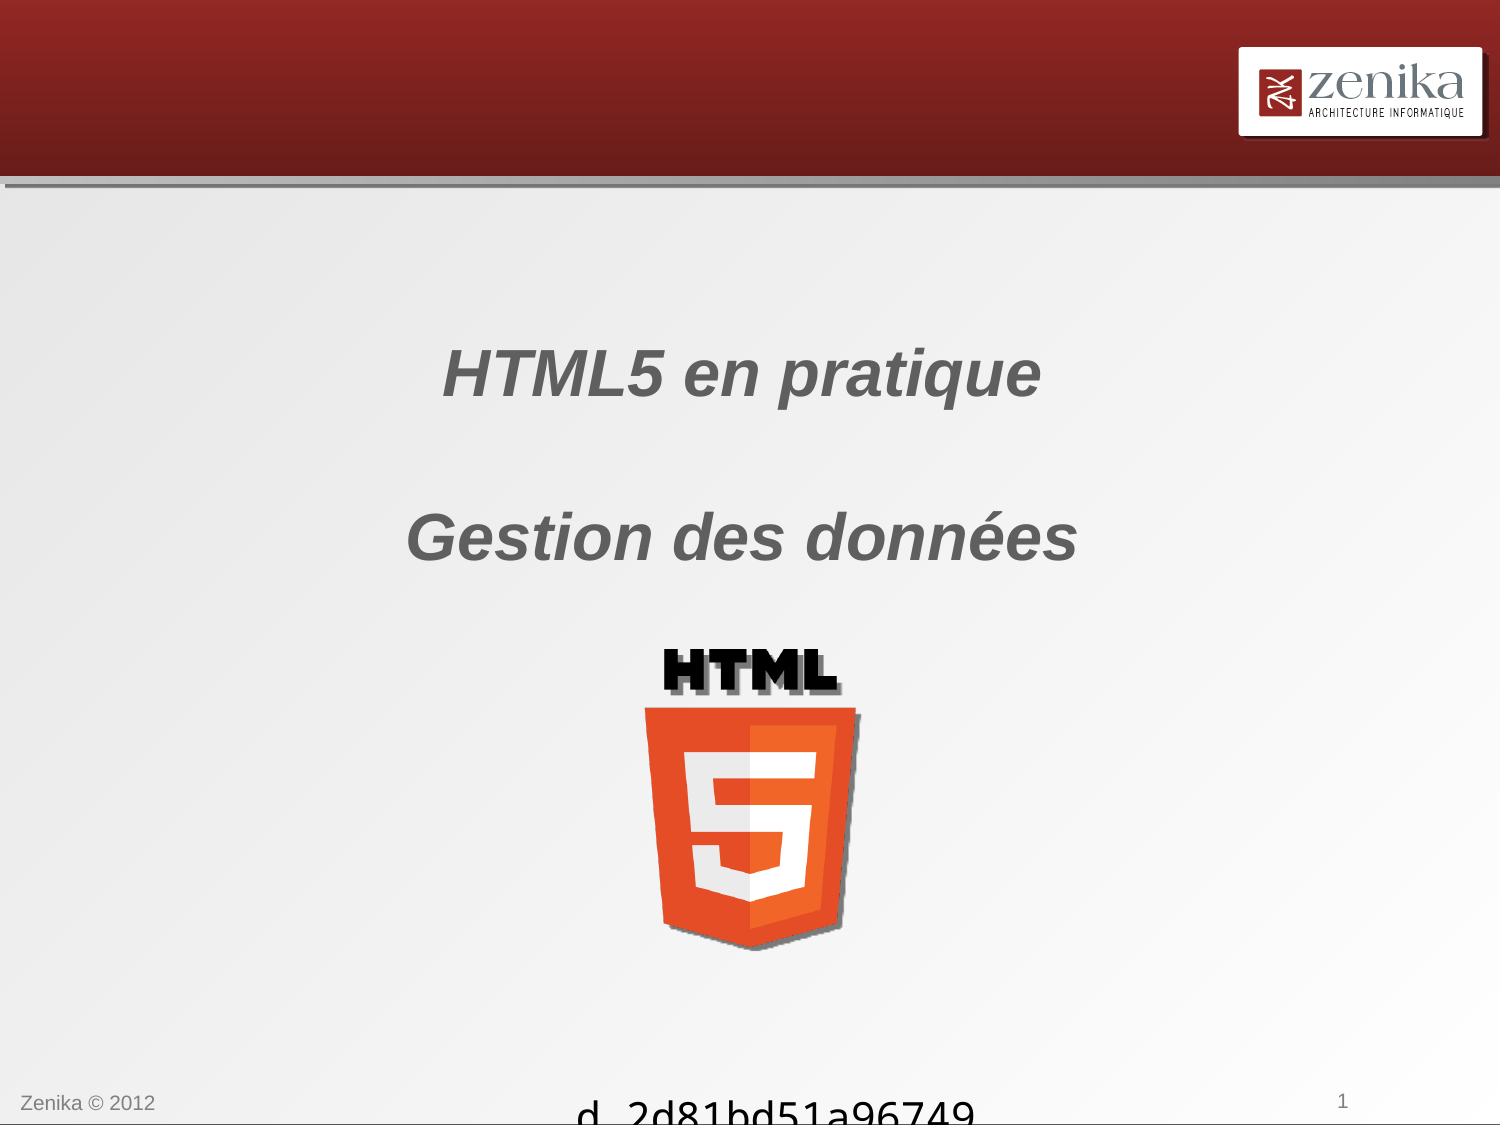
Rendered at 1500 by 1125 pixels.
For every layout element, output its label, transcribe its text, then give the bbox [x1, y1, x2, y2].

text_box HTML5 en pratique Gestion des données [50, 249, 1435, 1079]
picture [601, 649, 899, 947]
picture [1257, 58, 1464, 125]
